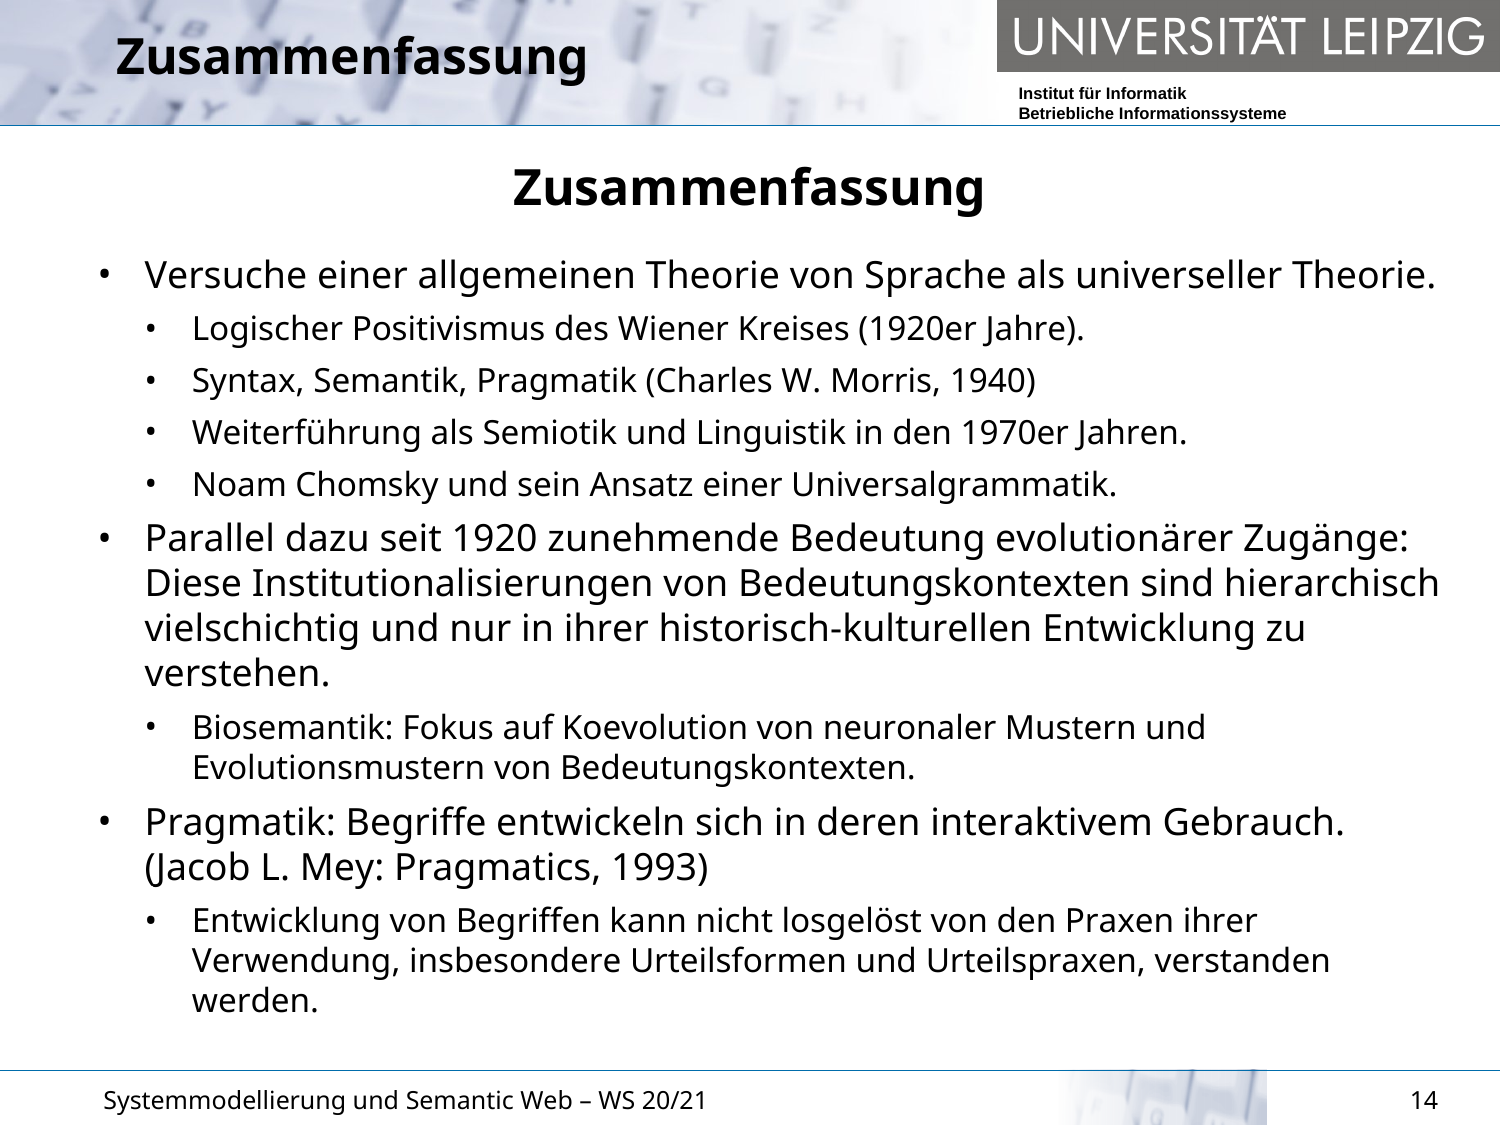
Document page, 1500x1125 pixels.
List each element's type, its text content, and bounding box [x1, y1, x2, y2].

text_box Zusammenfassung Versuche einer allgemeinen Theorie von Sprache als universeller Theorie. Logischer Positivismus des Wiener Kreises (1920er Jahre). Syntax, Semantik, Pragmatik (Charles W. Morris, 1940) Weiterführung als Semiotik und Linguistik in den 1970er Jahren. Noam Chomsky und sein Ansatz einer Universalgrammatik. Parallel dazu seit 1920 zunehmende Bedeutung evolutionärer Zugänge: Diese Institutionalisierungen von Bedeutungskontexten sind hierarchisch vielschichtig und nur in ihrer historisch-kulturellen Entwicklung zu verstehen. Biosemantik: Fokus auf Koevolution von neuronaler Mustern und Evolutionsmustern von Bedeutungskontexten. Pragmatik: Begriffe entwickeln sich in deren interaktivem Gebrauch. (Jacob L. Mey: Pragmatics, 1993) Entwicklung von Begriffen kann nicht losgelöst von den Praxen ihrer Verwendung, insbesondere Urteilsformen und Urteilspraxen, verstanden werden. [35, 147, 1465, 1028]
picture [0, 0, 1500, 125]
picture [1057, 1071, 1267, 1125]
text_box Zusammenfassung [101, 16, 605, 93]
